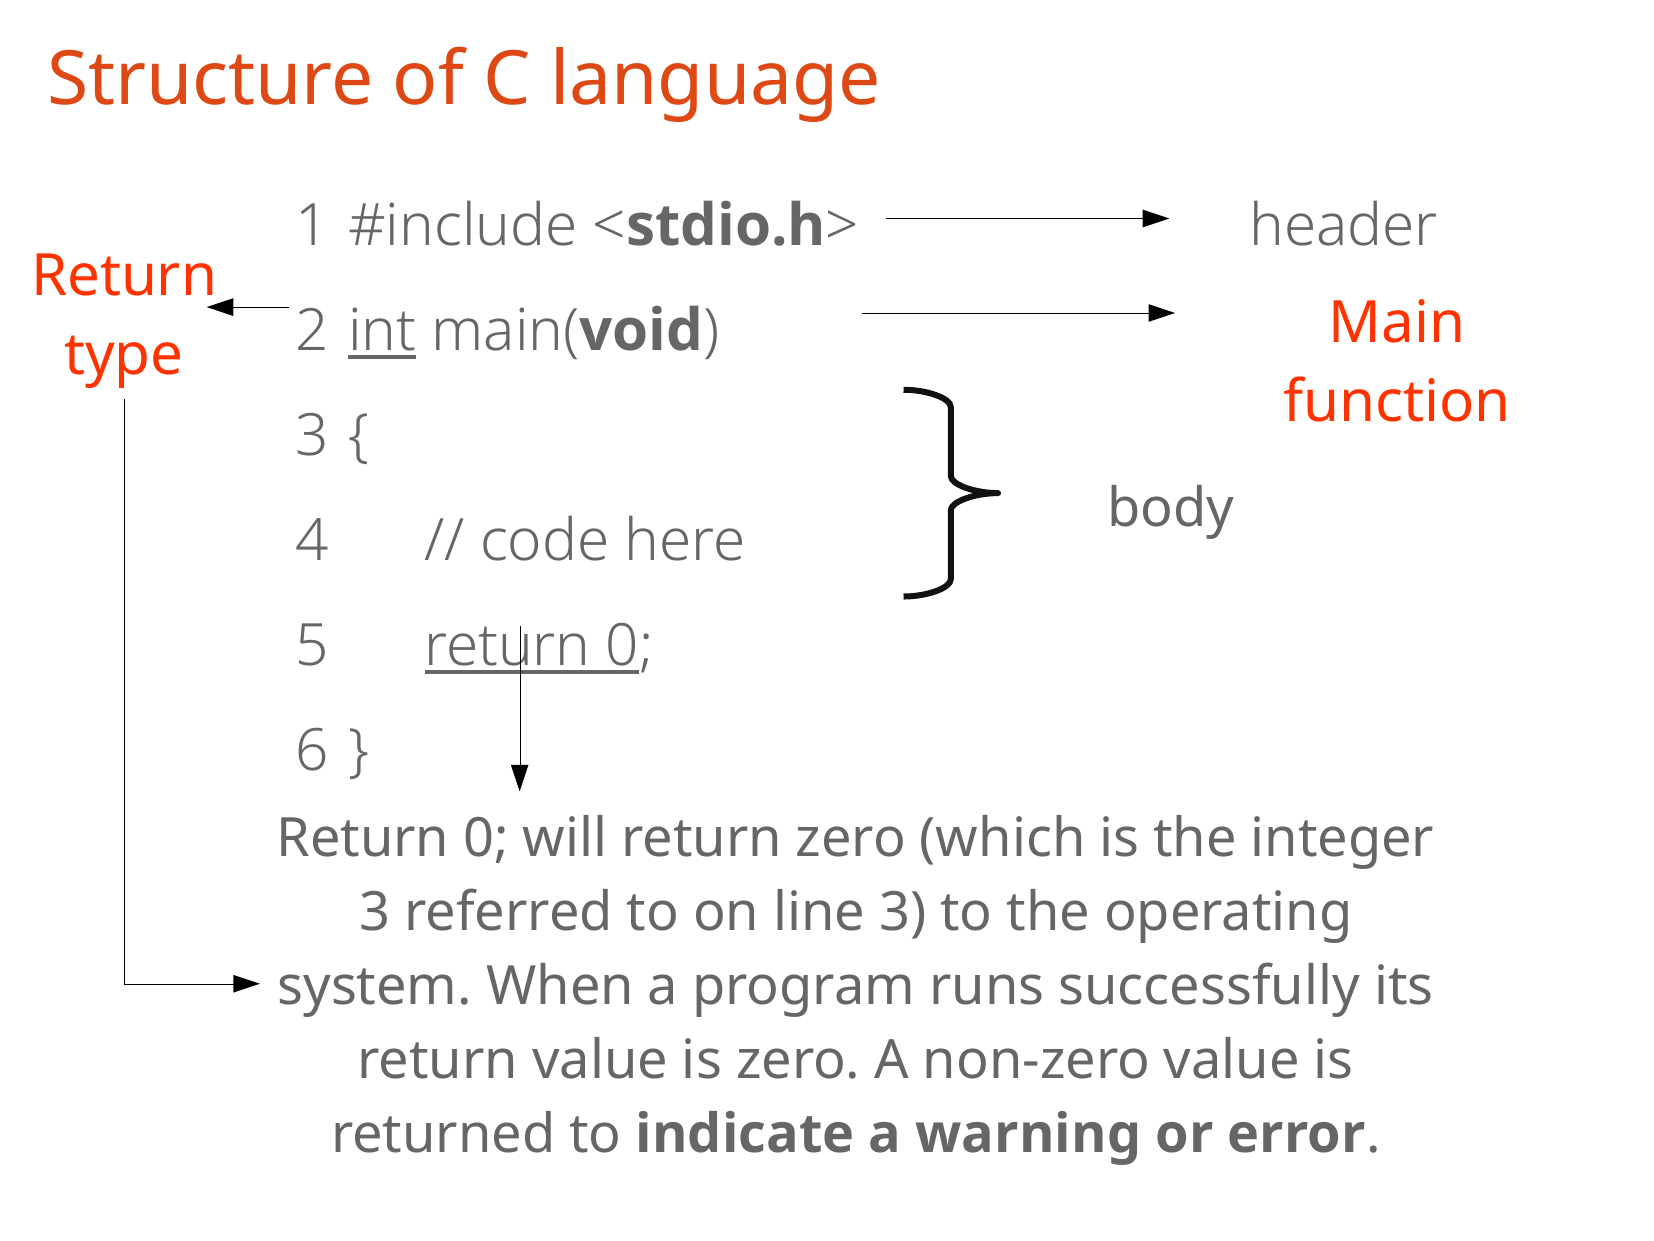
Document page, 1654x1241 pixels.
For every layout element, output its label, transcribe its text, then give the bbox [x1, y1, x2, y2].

title Structure of C language [47, 11, 1436, 139]
text_box body [1092, 461, 1400, 538]
list #include <stdio.h> header int main(void) { // code here return 0; } [277, 183, 1524, 898]
text_box Return type [11, 225, 237, 373]
text_box Return 0; will return zero (which is the integer 3 referred to on line 3) to the operating system. When a program runs successfully its return value is zero. A non-zero value is returned to indicate a warning or error. [259, 791, 1453, 1113]
text_box Main function [1198, 272, 1595, 420]
